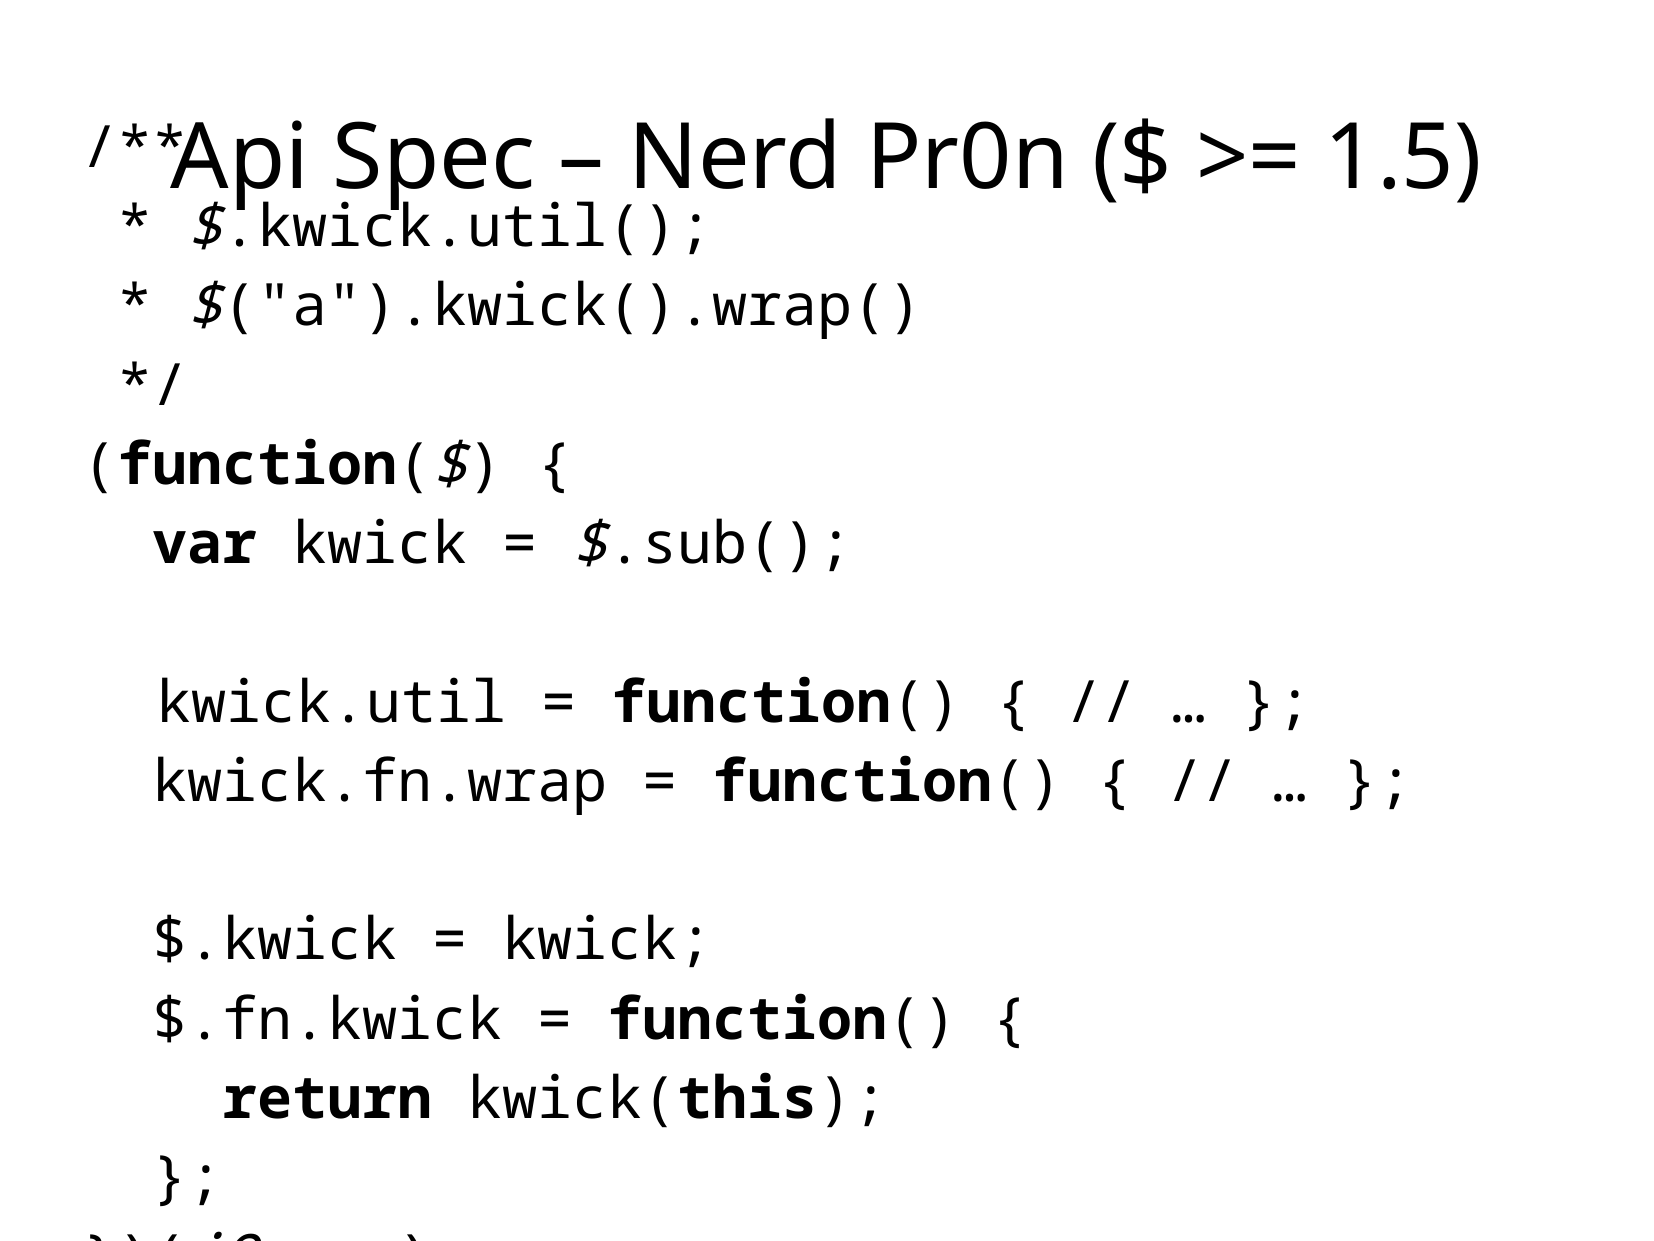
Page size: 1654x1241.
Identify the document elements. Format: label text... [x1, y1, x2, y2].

title Api Spec – Nerd Pr0n ($ >= 1.5) [82, 56, 1571, 250]
subtitle /** * $.kwick.util(); * $("a").kwick().wrap() */ (function($) { var kwick = $.sub(); kwick.util = function() { // … }; kwick.fn.wrap = function() { // … }; $.kwick = kwick; $.fn.kwick = function() { return kwick(this); }; })(jQuery) [82, 262, 1571, 1137]
